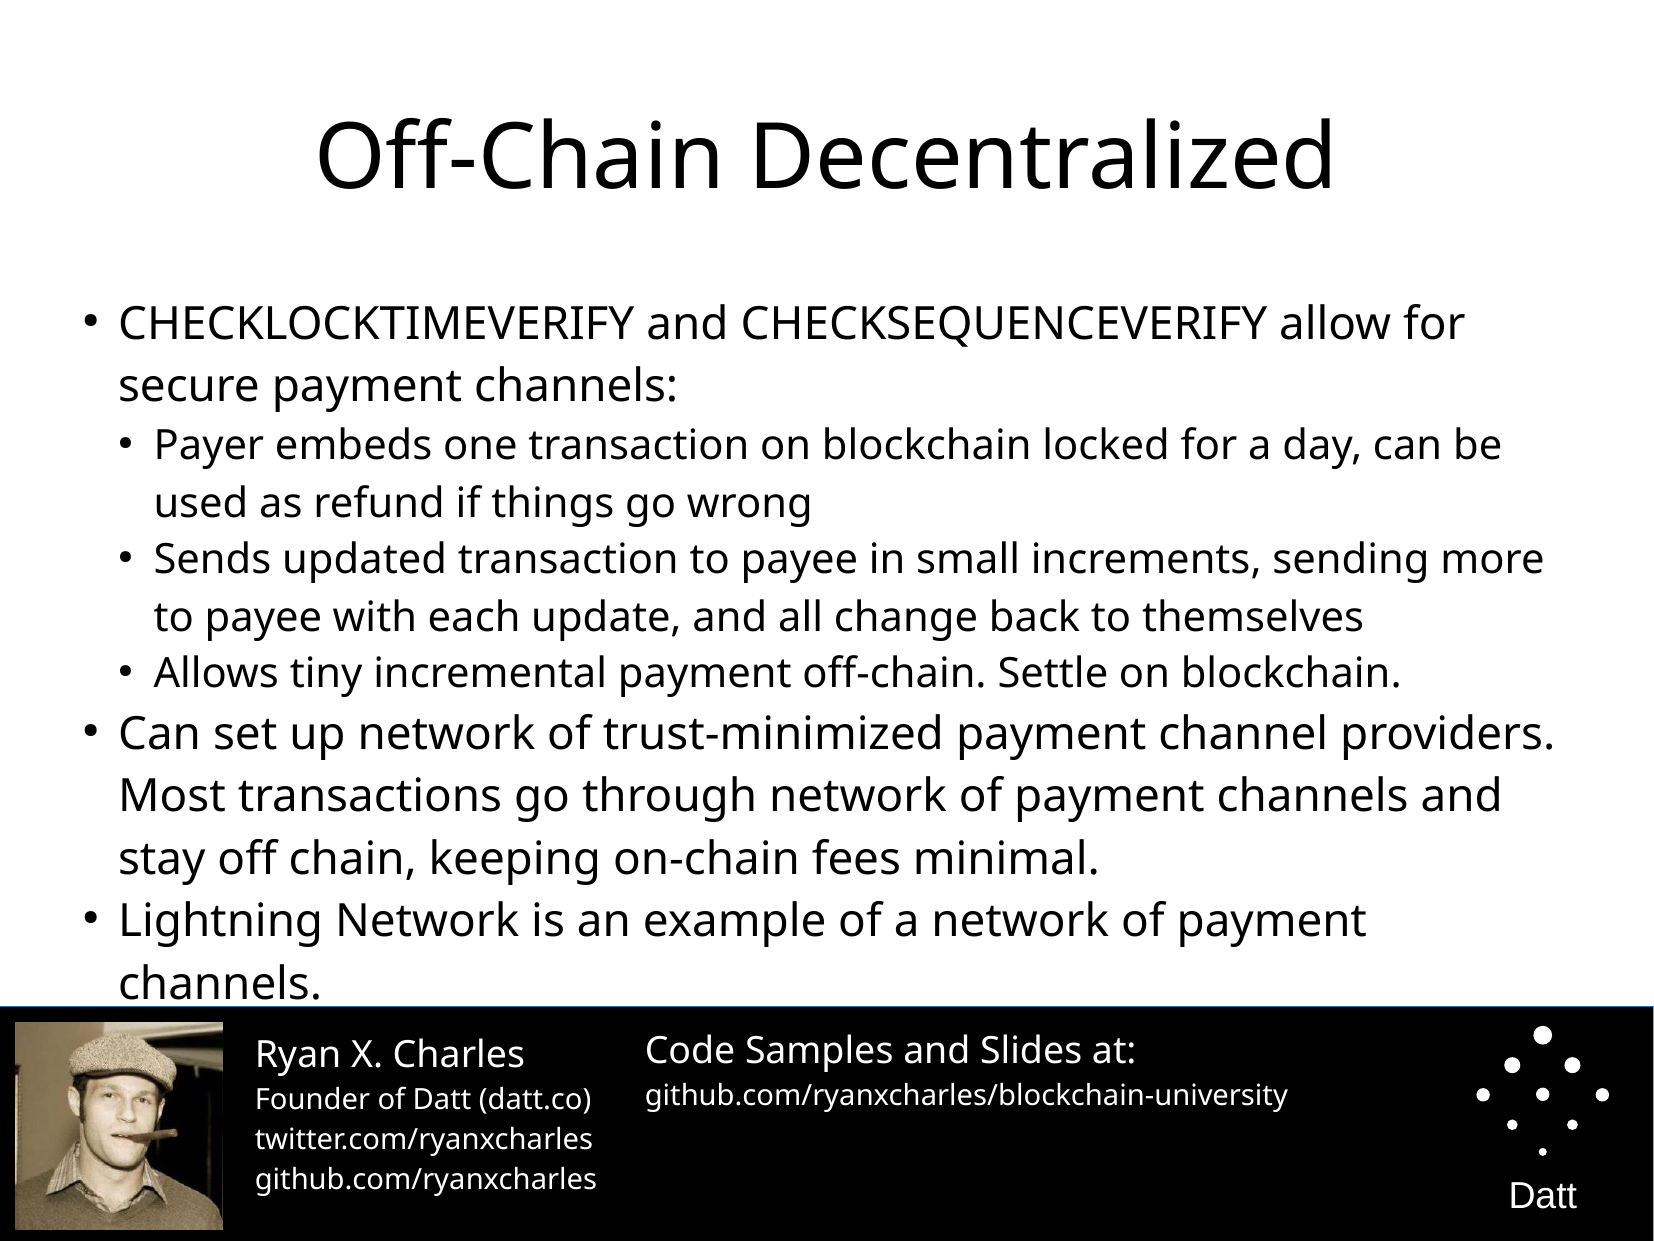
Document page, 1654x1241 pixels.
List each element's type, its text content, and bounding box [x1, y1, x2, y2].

text_box [0, 1006, 1654, 1241]
text_box Datt [1452, 1167, 1633, 1241]
text_box Ryan X. Charles Founder of Datt (datt.co) twitter.com/ryanxcharles github.com/ryanxcharles [240, 1020, 976, 1241]
text_box Code Samples and Slides at: github.com/ryanxcharles/blockchain-university [630, 1015, 1403, 1156]
picture [1475, 1023, 1611, 1159]
picture [15, 1022, 223, 1231]
subtitle CHECKLOCKTIMEVERIFY and CHECKSEQUENCEVERIFY allow for secure payment channels: Payer embeds one transaction on blockchain locked for a day, can be used as refund if things go wrong Sends updated transaction to payee in small increments, sending more to payee with each update, and all change back to themselves Allows tiny incremental payment off-chain. Settle on blockchain. Can set up network of trust-minimized payment channel providers. Most transactions go through network of payment channels and stay off chain, keeping on-chain fees minimal. Lightning Network is an example of a network of payment channels. [82, 290, 1571, 1006]
title Off-Chain Decentralized [82, 49, 1571, 257]
